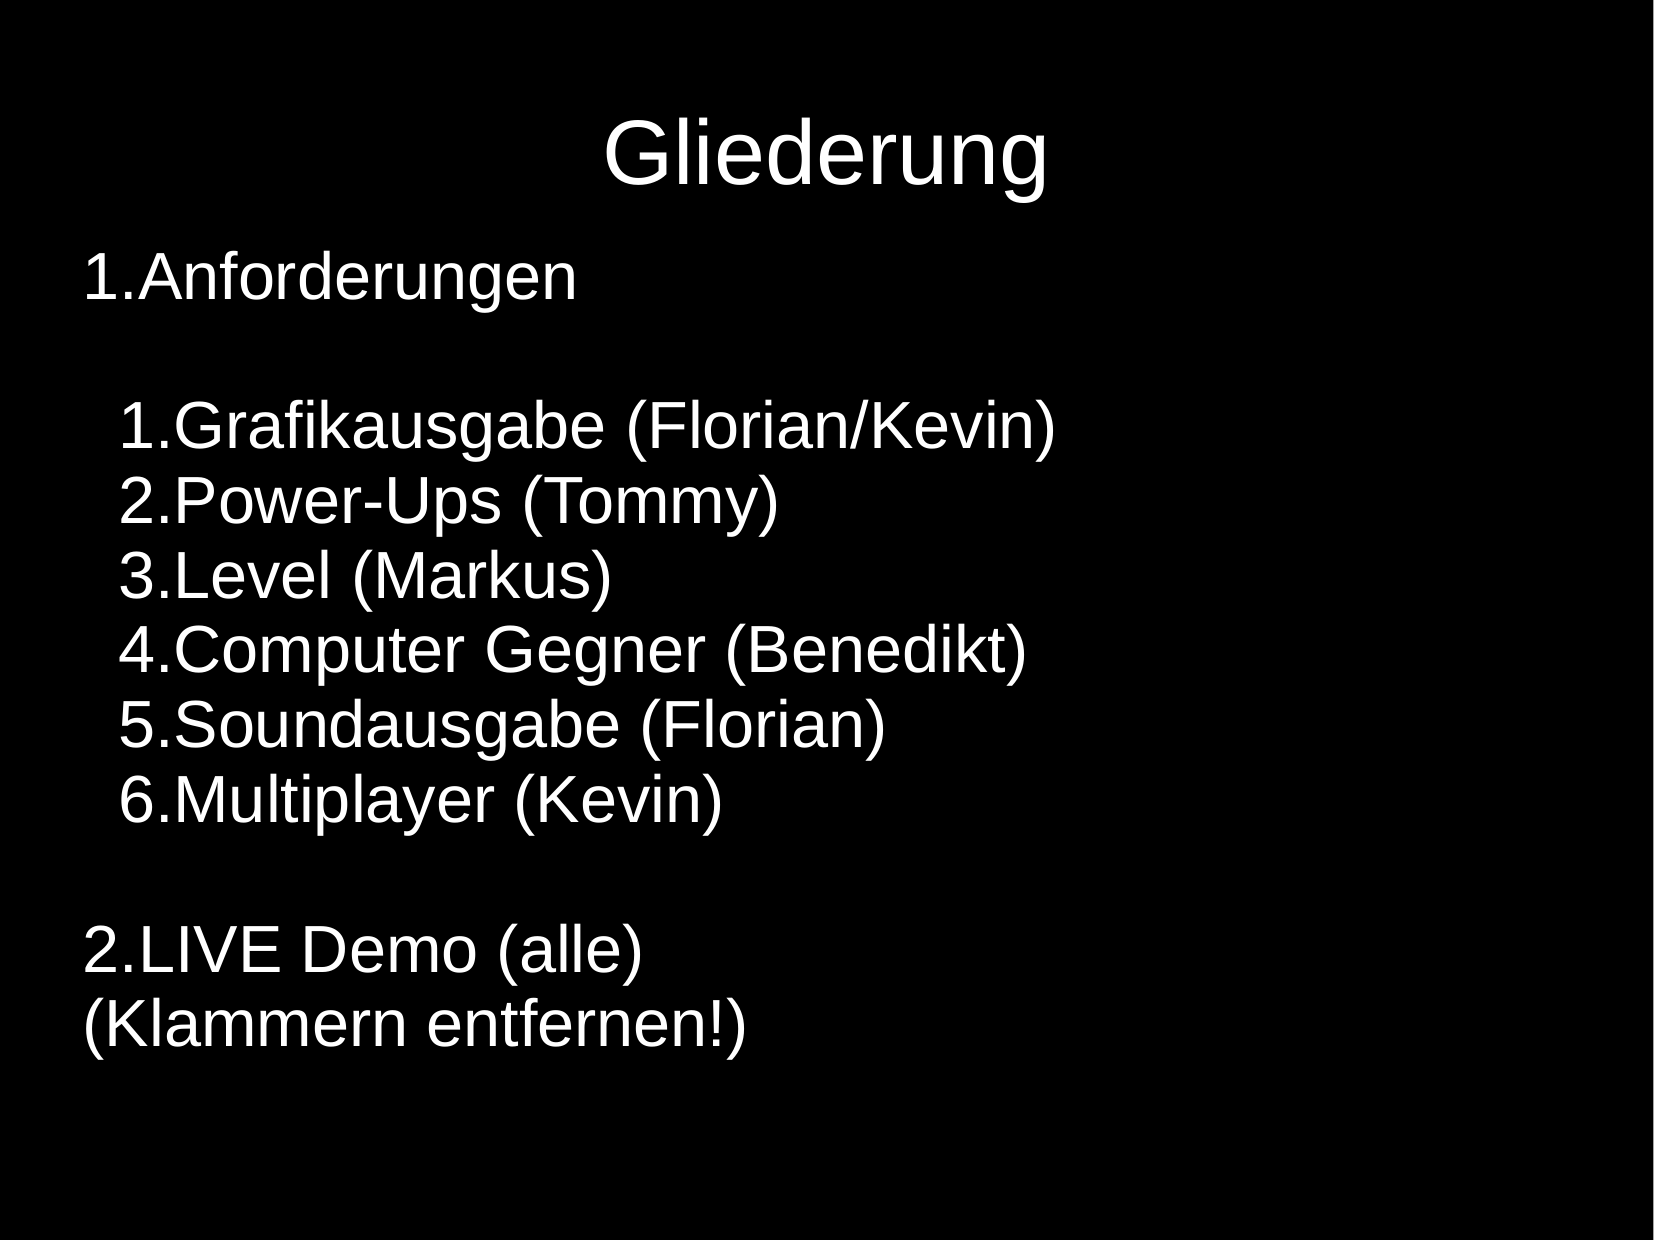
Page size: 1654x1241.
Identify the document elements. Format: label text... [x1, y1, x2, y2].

subtitle Anforderungen Grafikausgabe (Florian/Kevin) Power-Ups (Tommy) Level (Markus) Computer Gegner (Benedikt) Soundausgabe (Florian) Multiplayer (Kevin) LIVE Demo (alle) (Klammern entfernen!) [82, 238, 1571, 1062]
title Gliederung [82, 49, 1571, 238]
